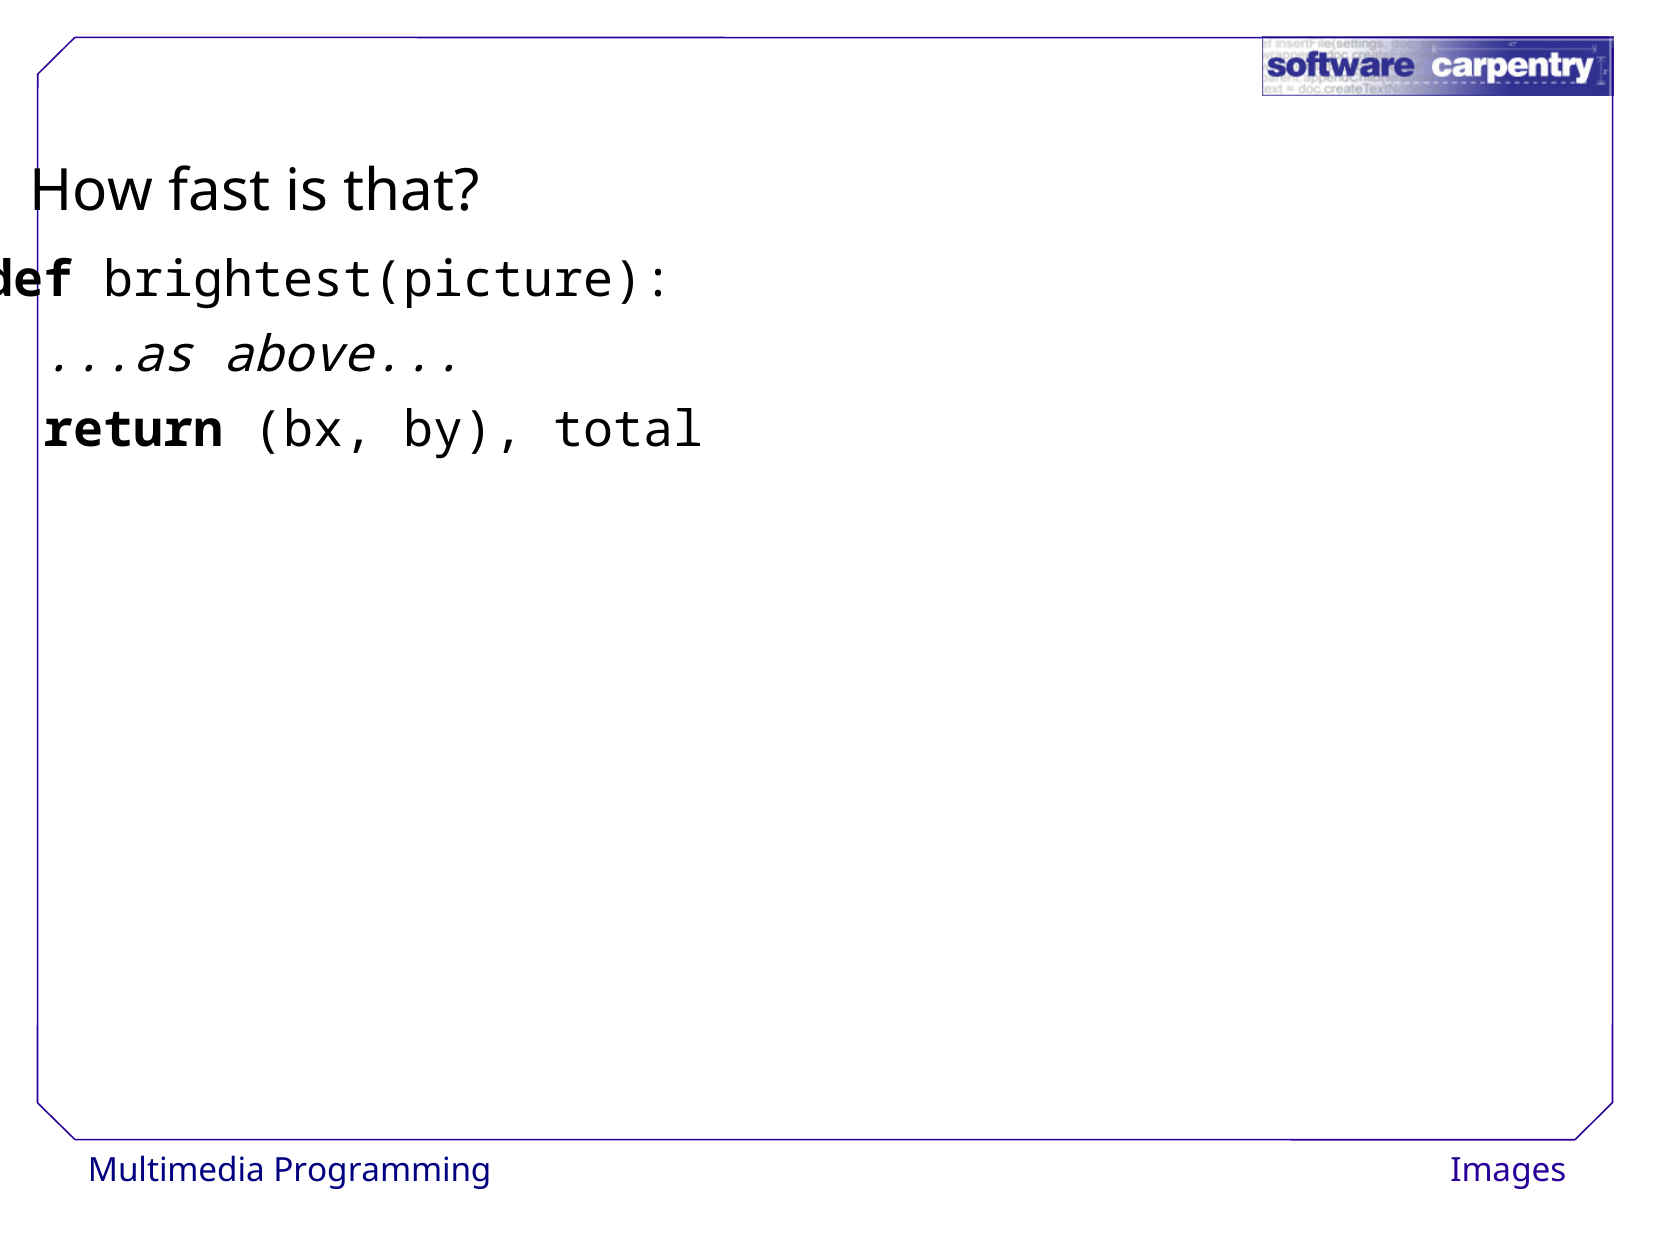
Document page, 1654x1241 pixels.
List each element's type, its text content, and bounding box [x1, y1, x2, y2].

text_box How fast is that? [14, 109, 645, 223]
text_box def brightest(picture): ...as above... return (bx, by), total [0, 223, 869, 465]
picture [1262, 36, 1614, 96]
